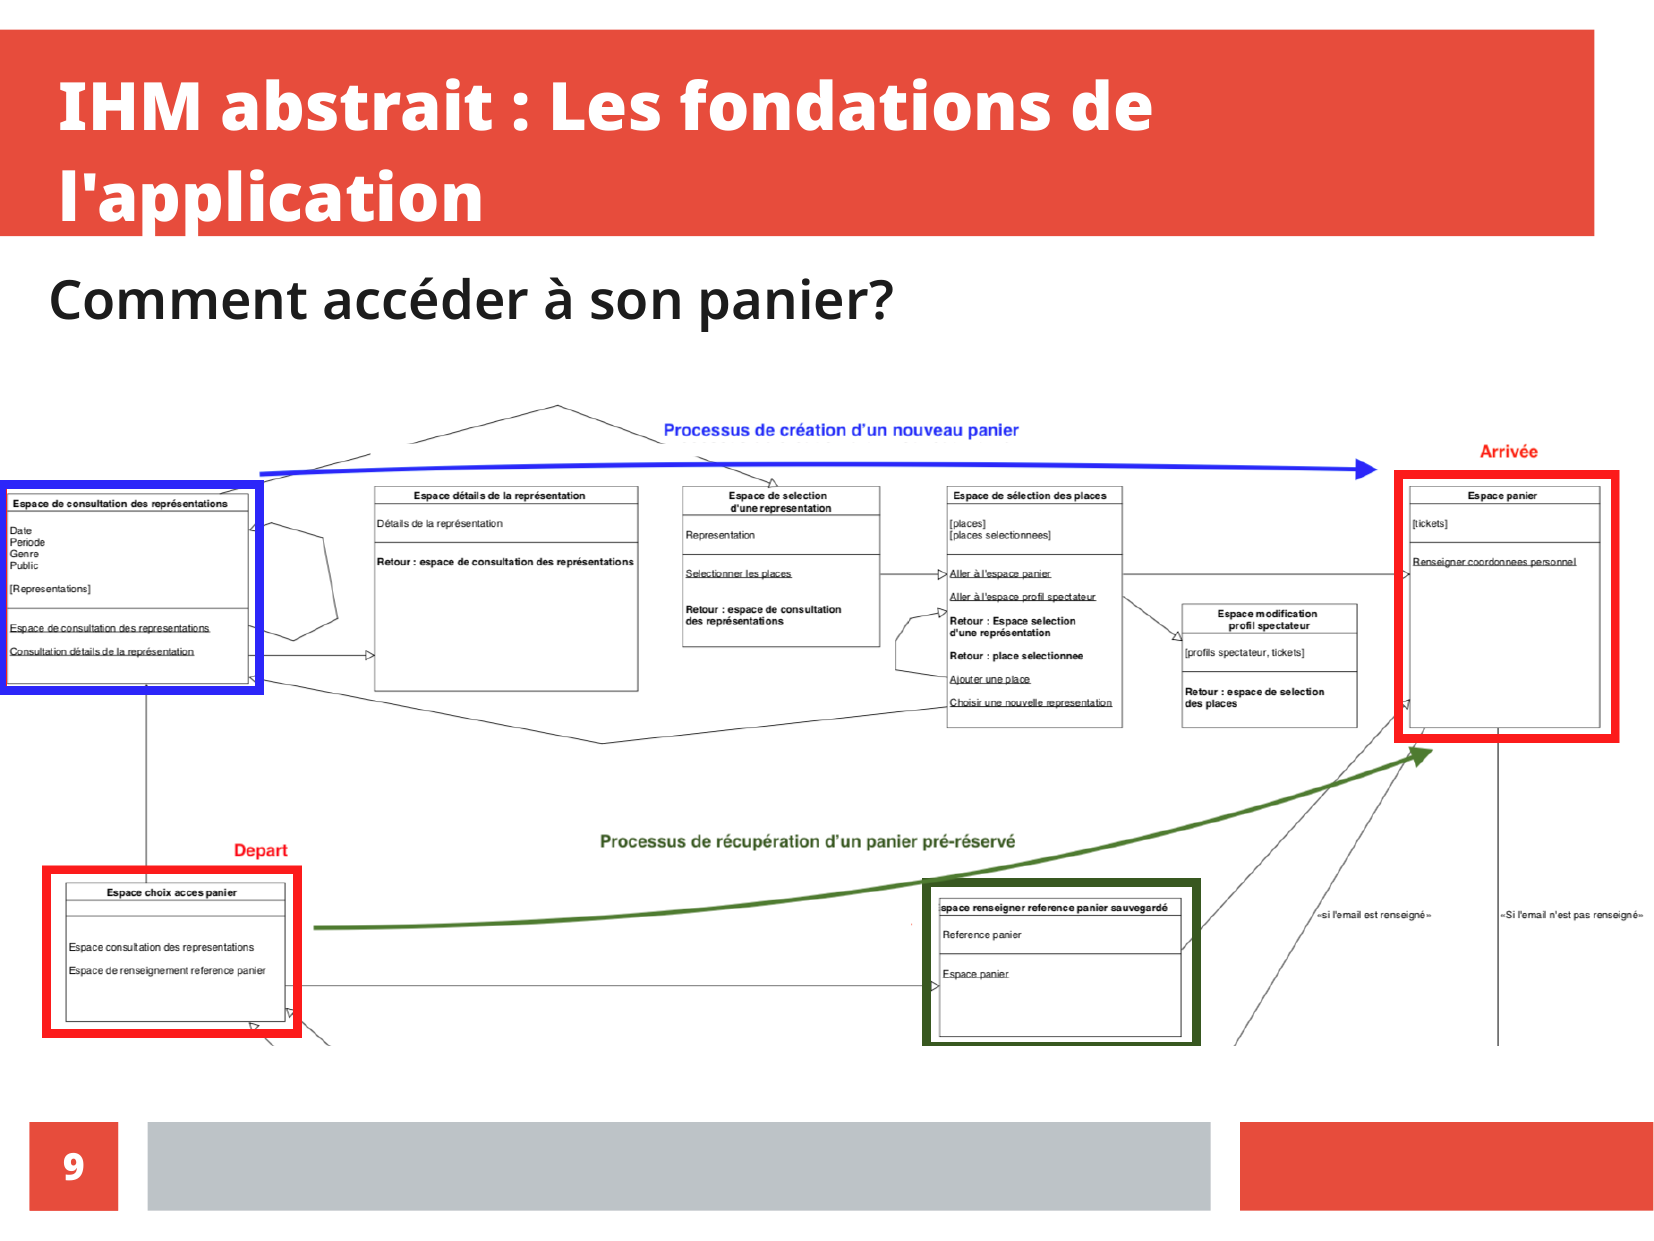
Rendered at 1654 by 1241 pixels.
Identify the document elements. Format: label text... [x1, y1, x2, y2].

picture [0, 401, 1654, 1046]
list Comment accéder à son panier? [48, 261, 1555, 349]
title IHM abstrait : Les fondations de l'application [59, 59, 1595, 207]
